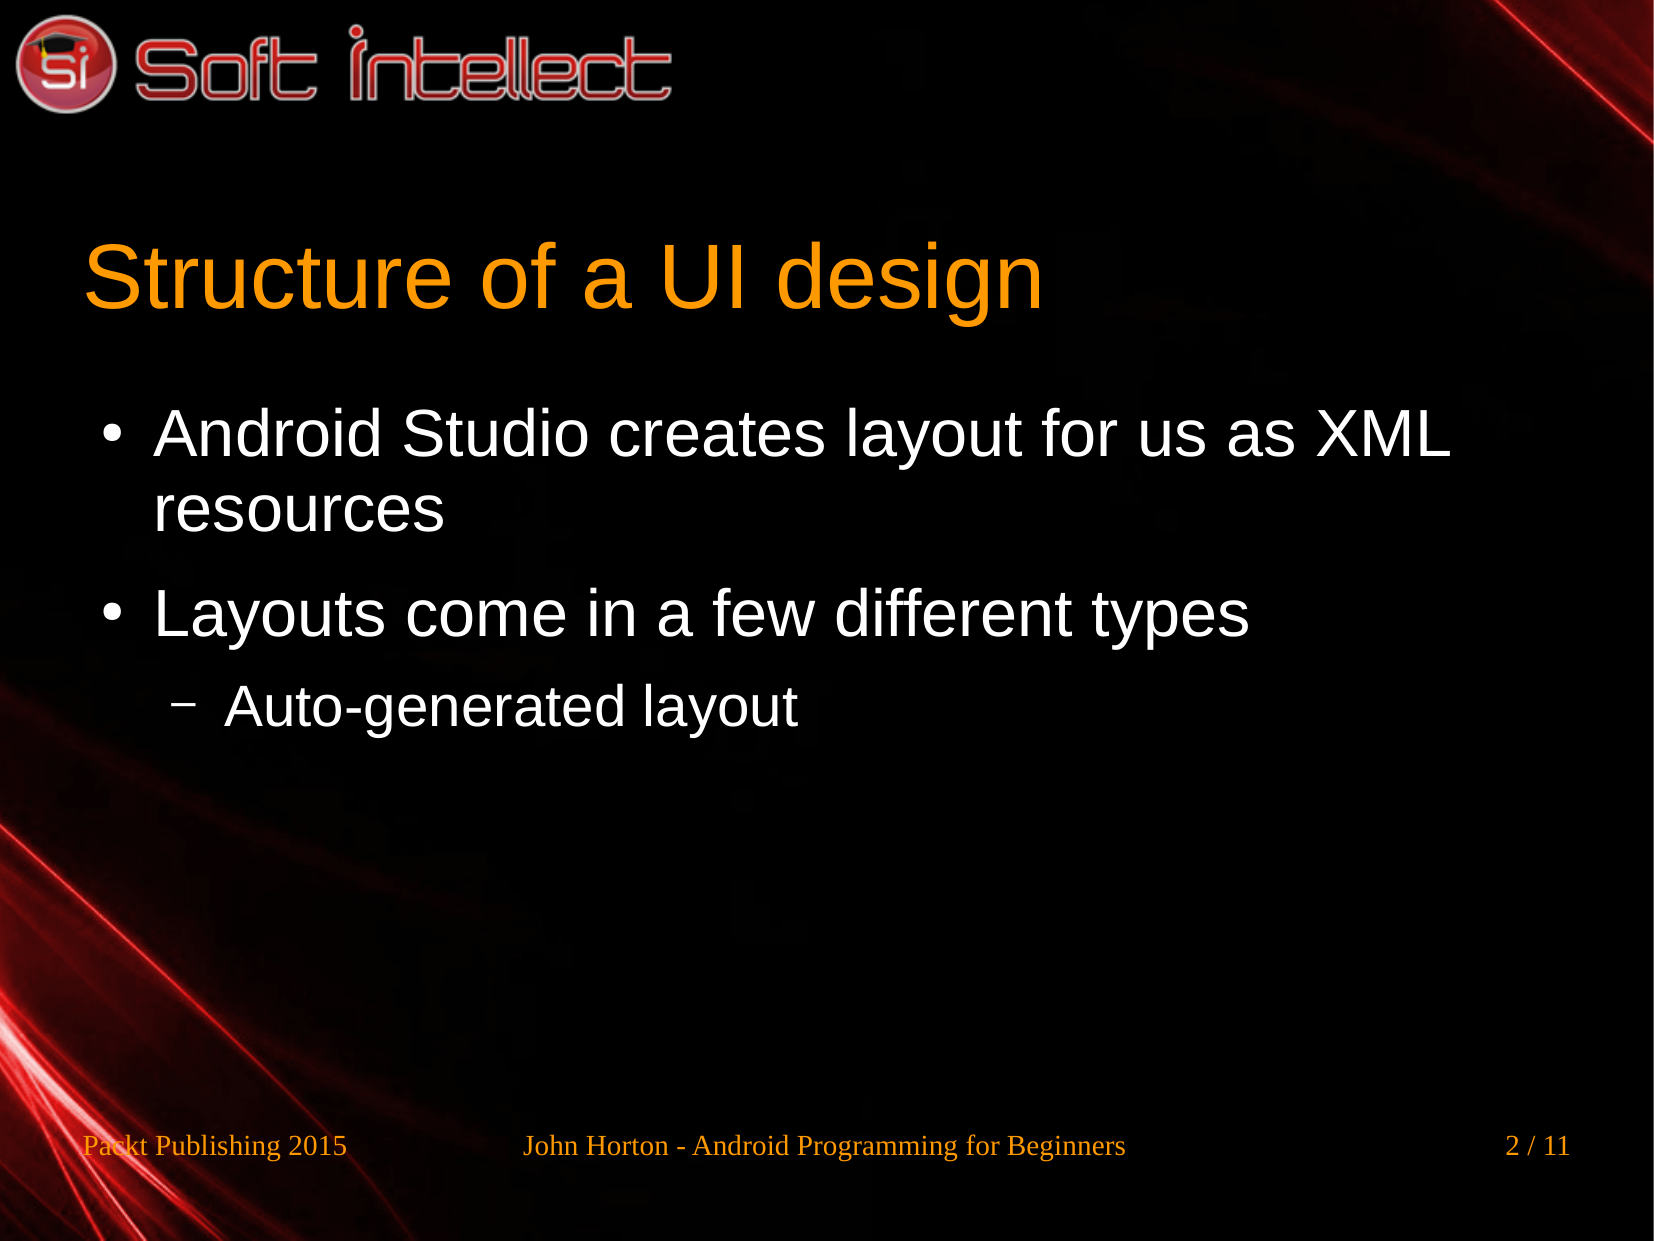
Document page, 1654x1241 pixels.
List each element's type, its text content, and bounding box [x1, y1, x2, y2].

picture [0, 0, 1654, 1241]
title Structure of a UI design [82, 173, 1571, 381]
list Android Studio creates layout for us as XML resources Layouts come in a few different types Auto-generated layout [82, 396, 1571, 1116]
